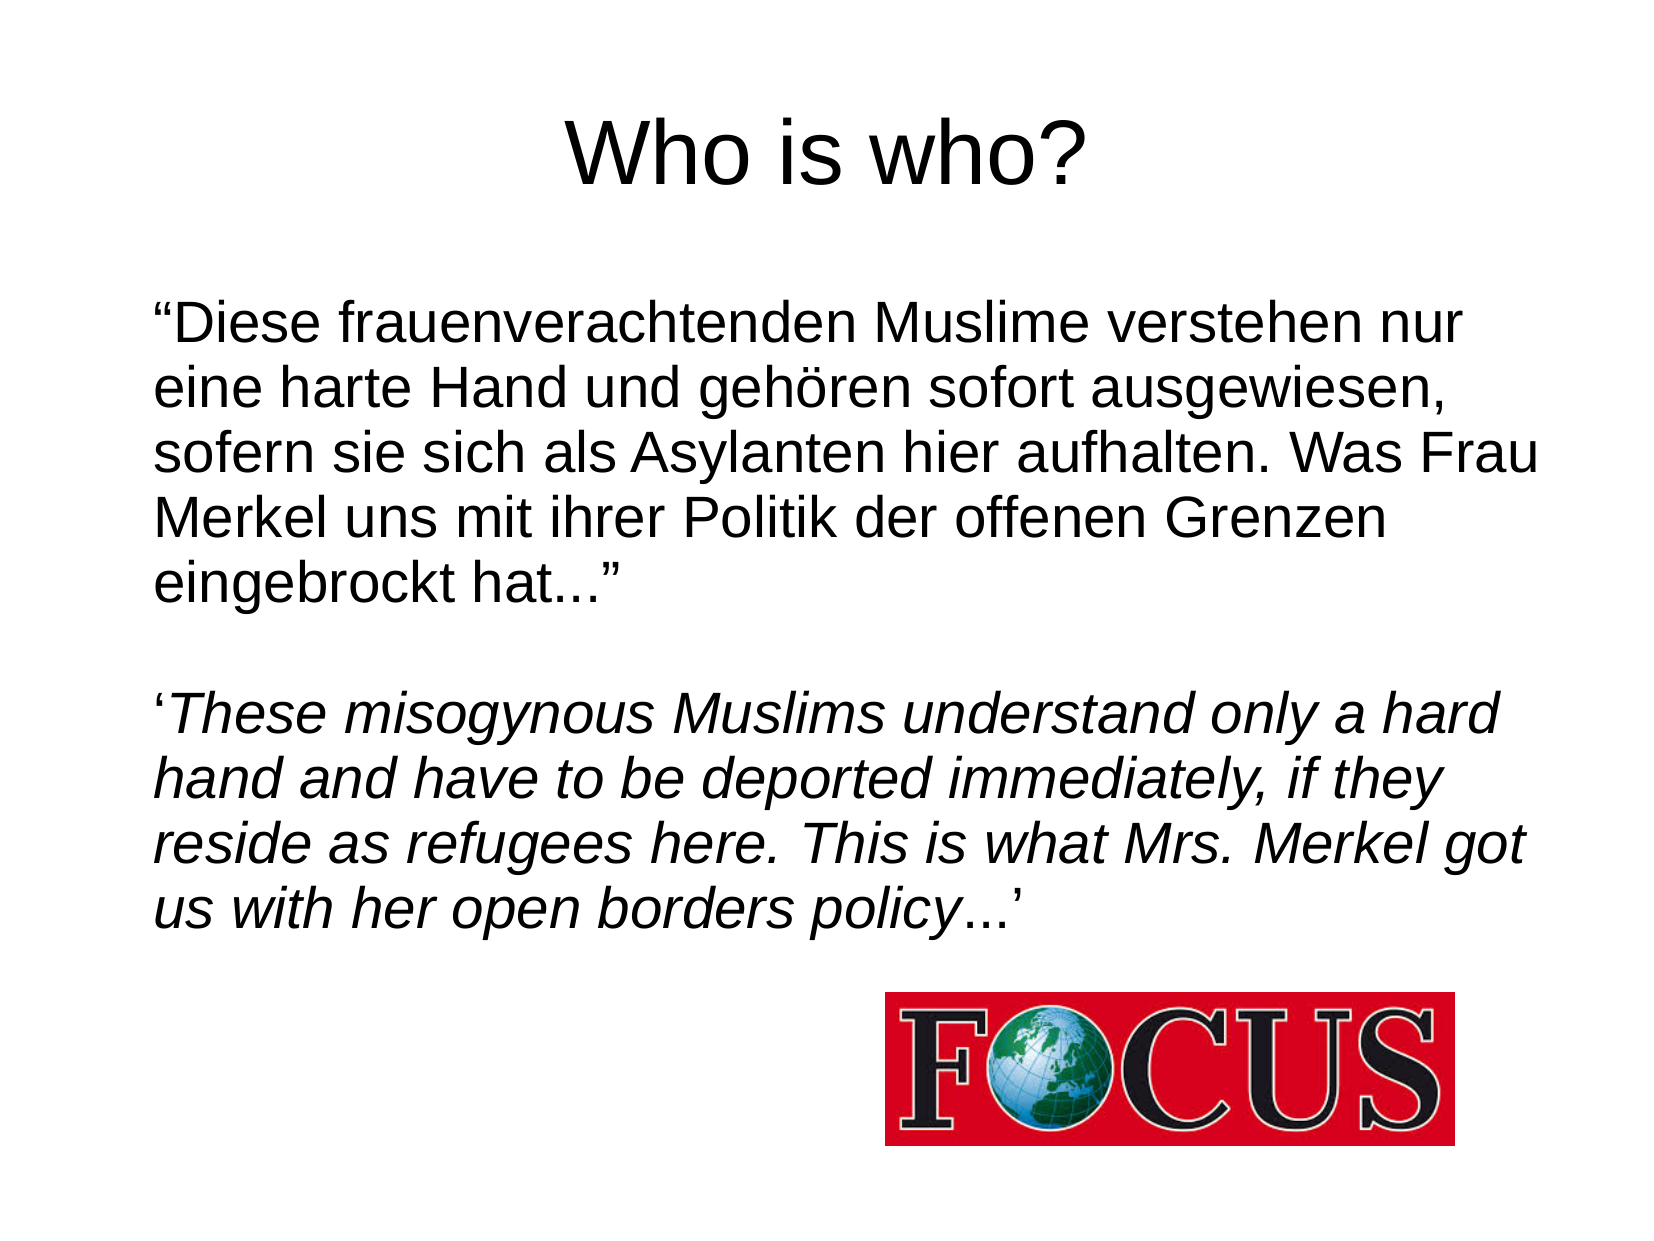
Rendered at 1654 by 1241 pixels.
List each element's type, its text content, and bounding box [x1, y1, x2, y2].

picture [885, 992, 1455, 1146]
title Who is who? [82, 49, 1571, 257]
list “Diese frauenverachtenden Muslime verstehen nur eine harte Hand und gehören sofort ausgewiesen, sofern sie sich als Asylanten hier aufhalten. Was Frau Merkel uns mit ihrer Politik der offenen Grenzen eingebrockt hat...” ‘These misogynous Muslims understand only a hard hand and have to be deported immediately, if they reside as refugees here. This is what Mrs. Merkel got us with her open borders policy...’ [82, 290, 1571, 1010]
